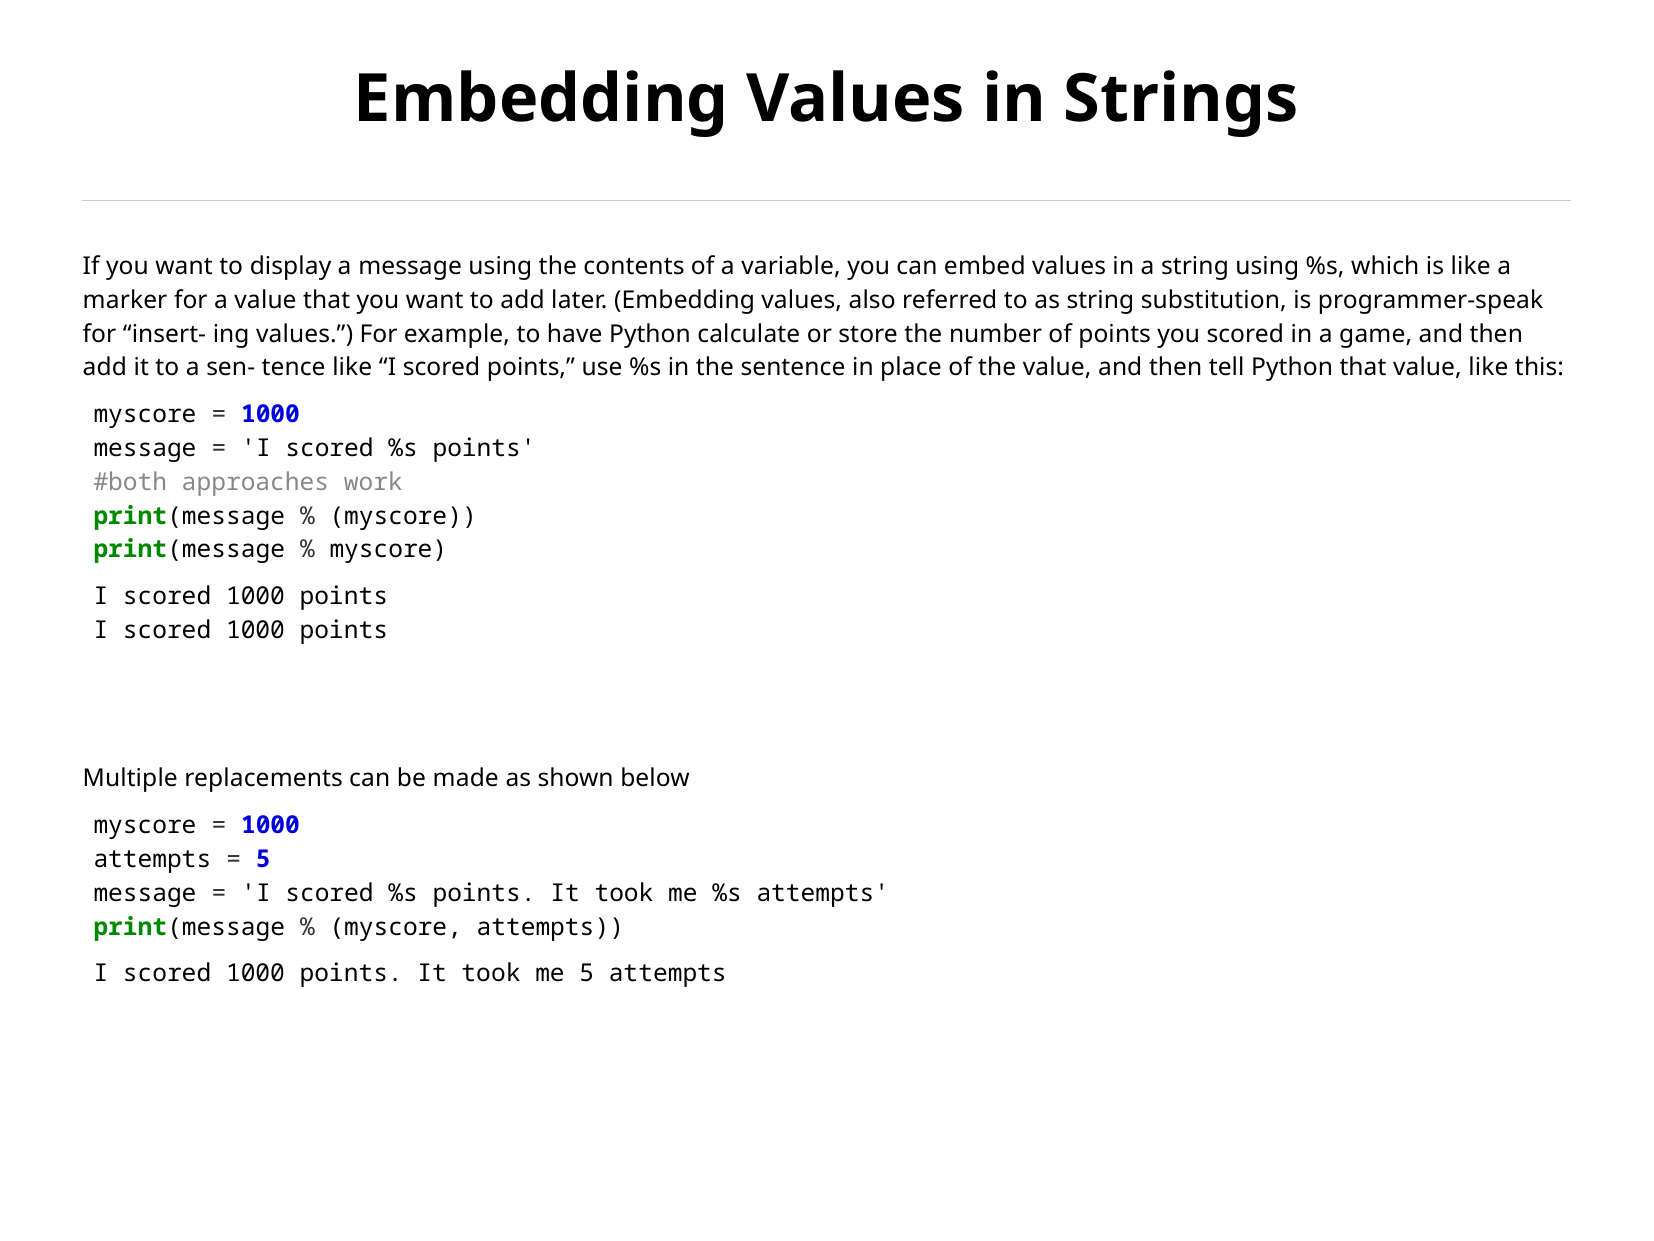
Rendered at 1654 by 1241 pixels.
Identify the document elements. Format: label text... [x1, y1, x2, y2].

title Embedding Values in Strings [82, 25, 1571, 166]
list If you want to display a message using the contents of a variable, you can embed values in a string using %s, which is like a marker for a value that you want to add later. (Embedding values, also referred to as string substitution, is programmer-speak for “insert- ing values.”) For example, to have Python calculate or store the number of points you scored in a game, and then add it to a sen- tence like “I scored points,” use %s in the sentence in place of the value, and then tell Python that value, like this: myscore = 1000 message = 'I scored %s points' #both approaches work print(message % (myscore)) print(message % myscore) I scored 1000 points I scored 1000 points Multiple replacements can be made as shown below myscore = 1000 attempts = 5 message = 'I scored %s points. It took me %s attempts' print(message % (myscore, attempts)) I scored 1000 points. It took me 5 attempts [82, 248, 1571, 1111]
